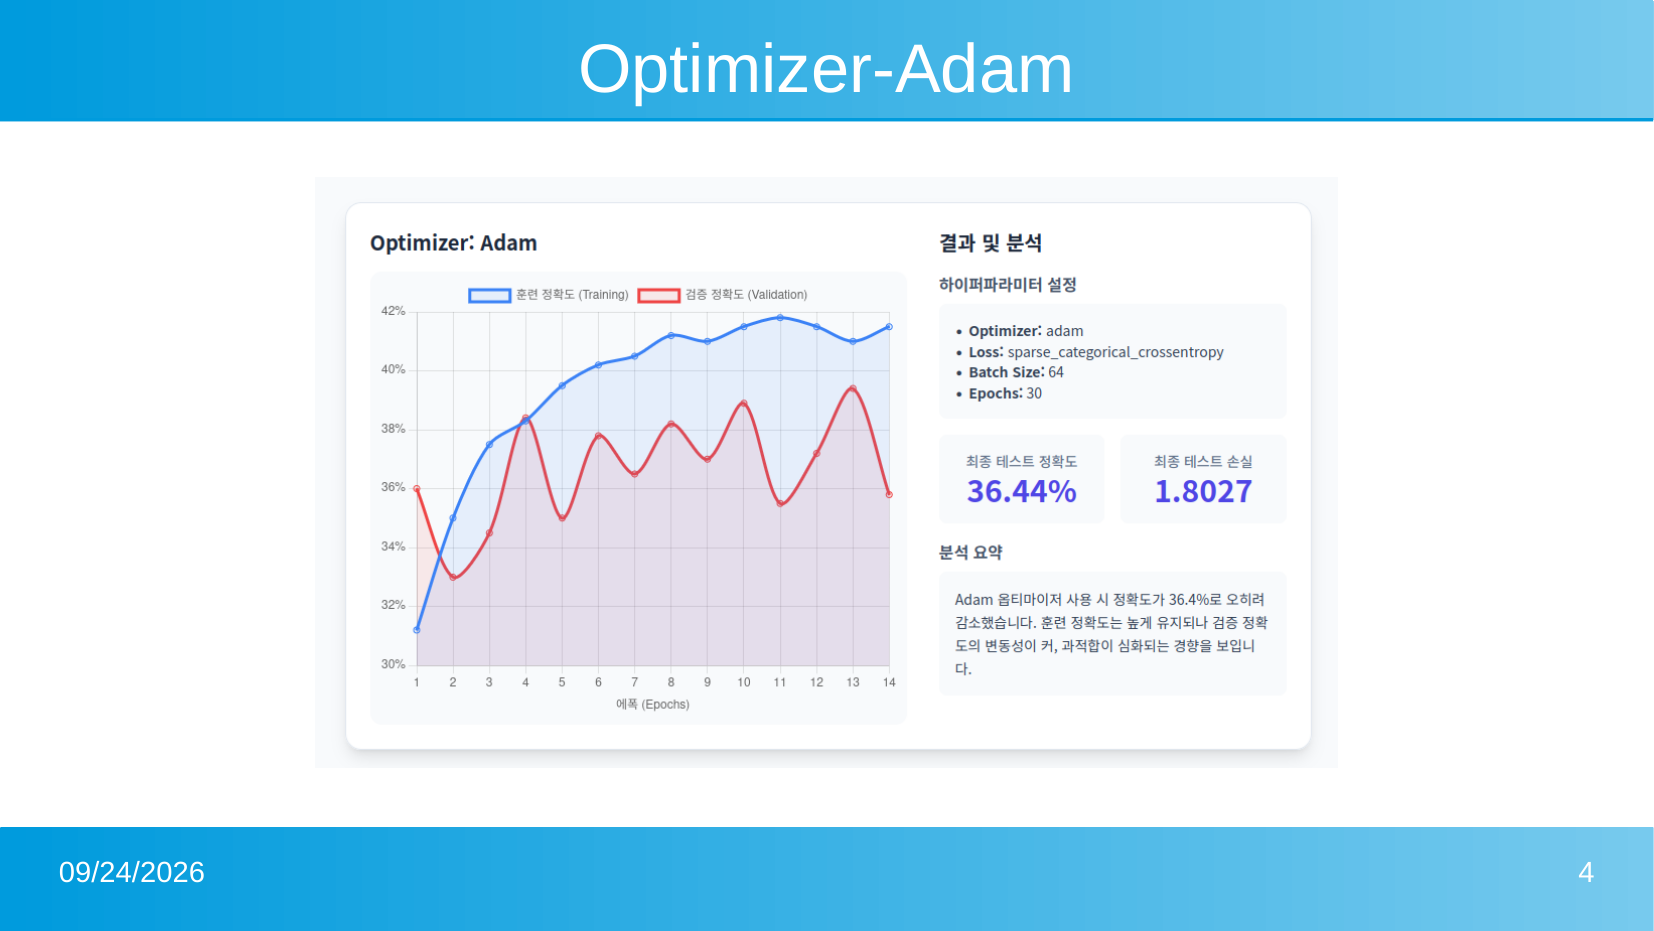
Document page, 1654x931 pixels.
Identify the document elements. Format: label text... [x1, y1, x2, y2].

picture [315, 177, 1338, 768]
title Optimizer-Adam [59, 29, 1595, 108]
